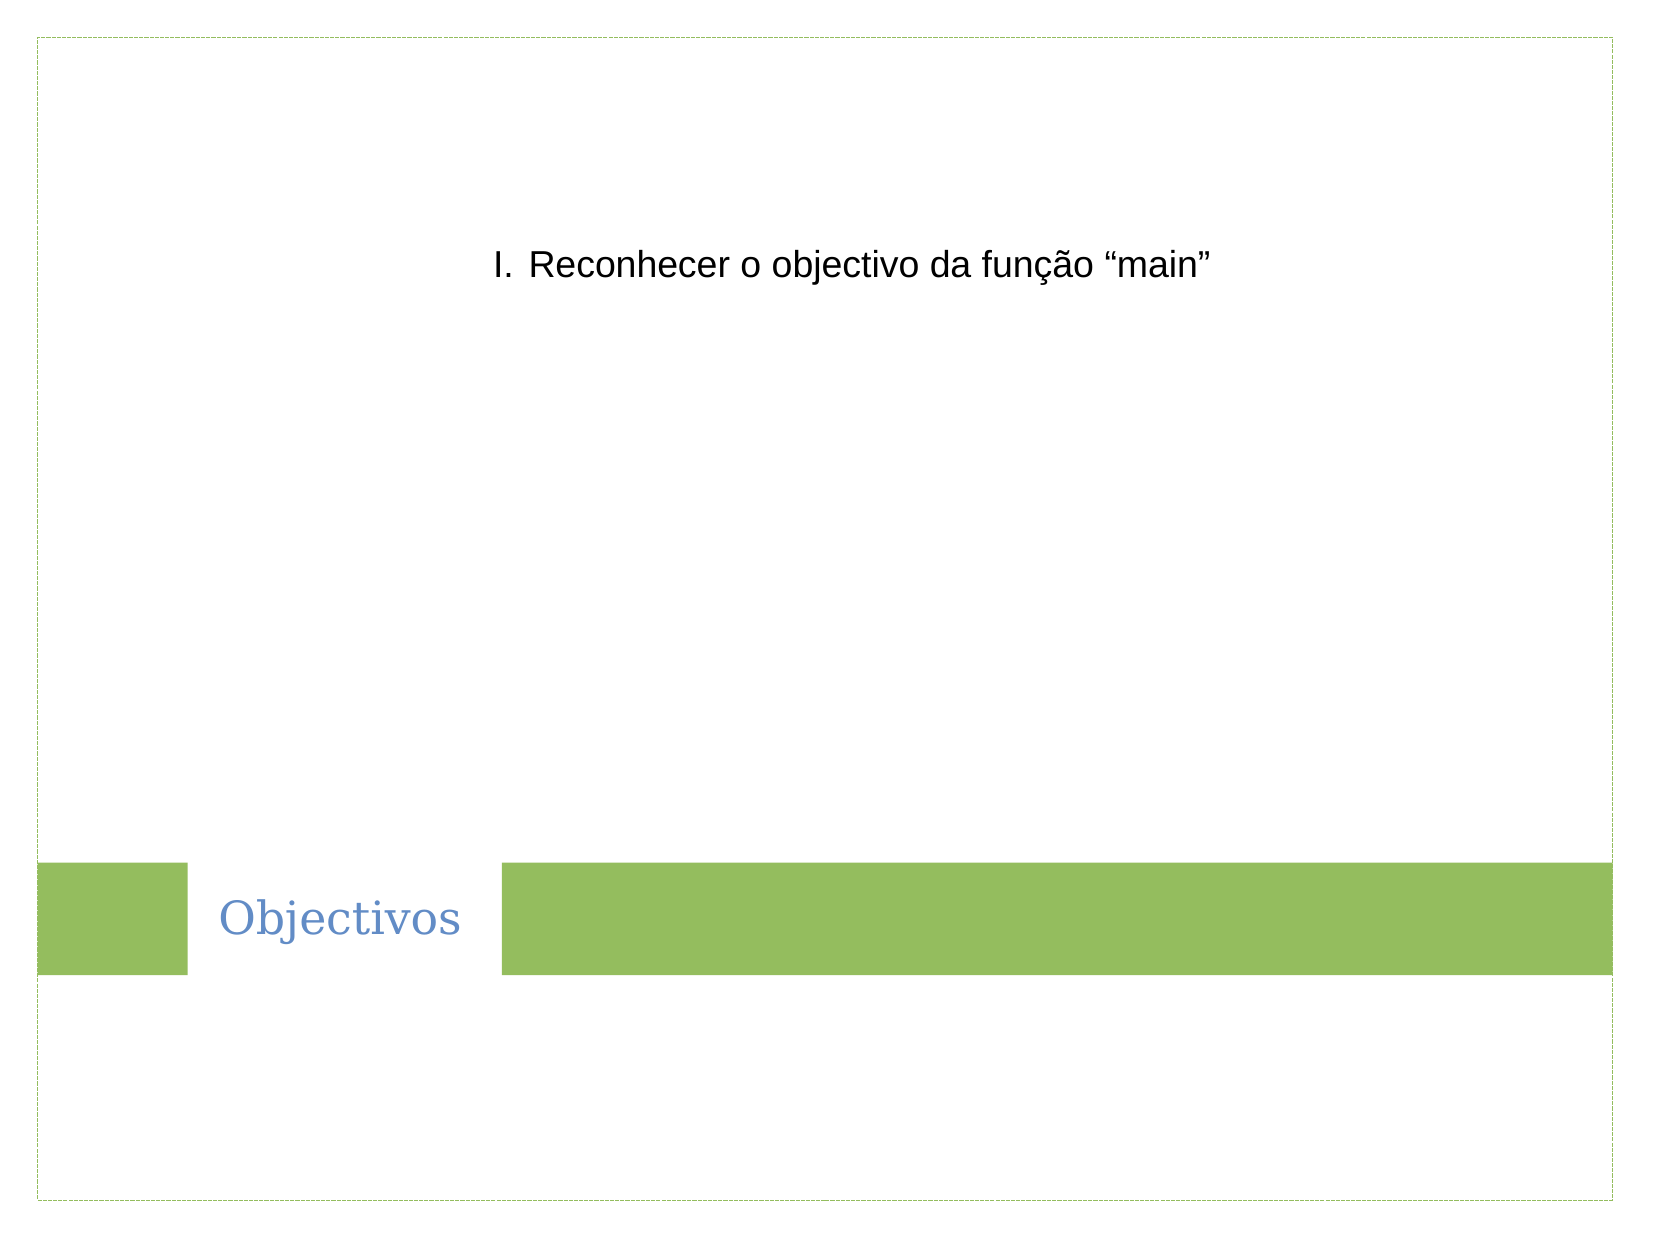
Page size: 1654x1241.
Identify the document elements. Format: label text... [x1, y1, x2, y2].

text_box [37, 862, 188, 976]
text_box [501, 862, 1613, 976]
text_box Reconhecer o objectivo da função “main” [442, 236, 1228, 294]
text_box Objectivos [203, 884, 478, 953]
